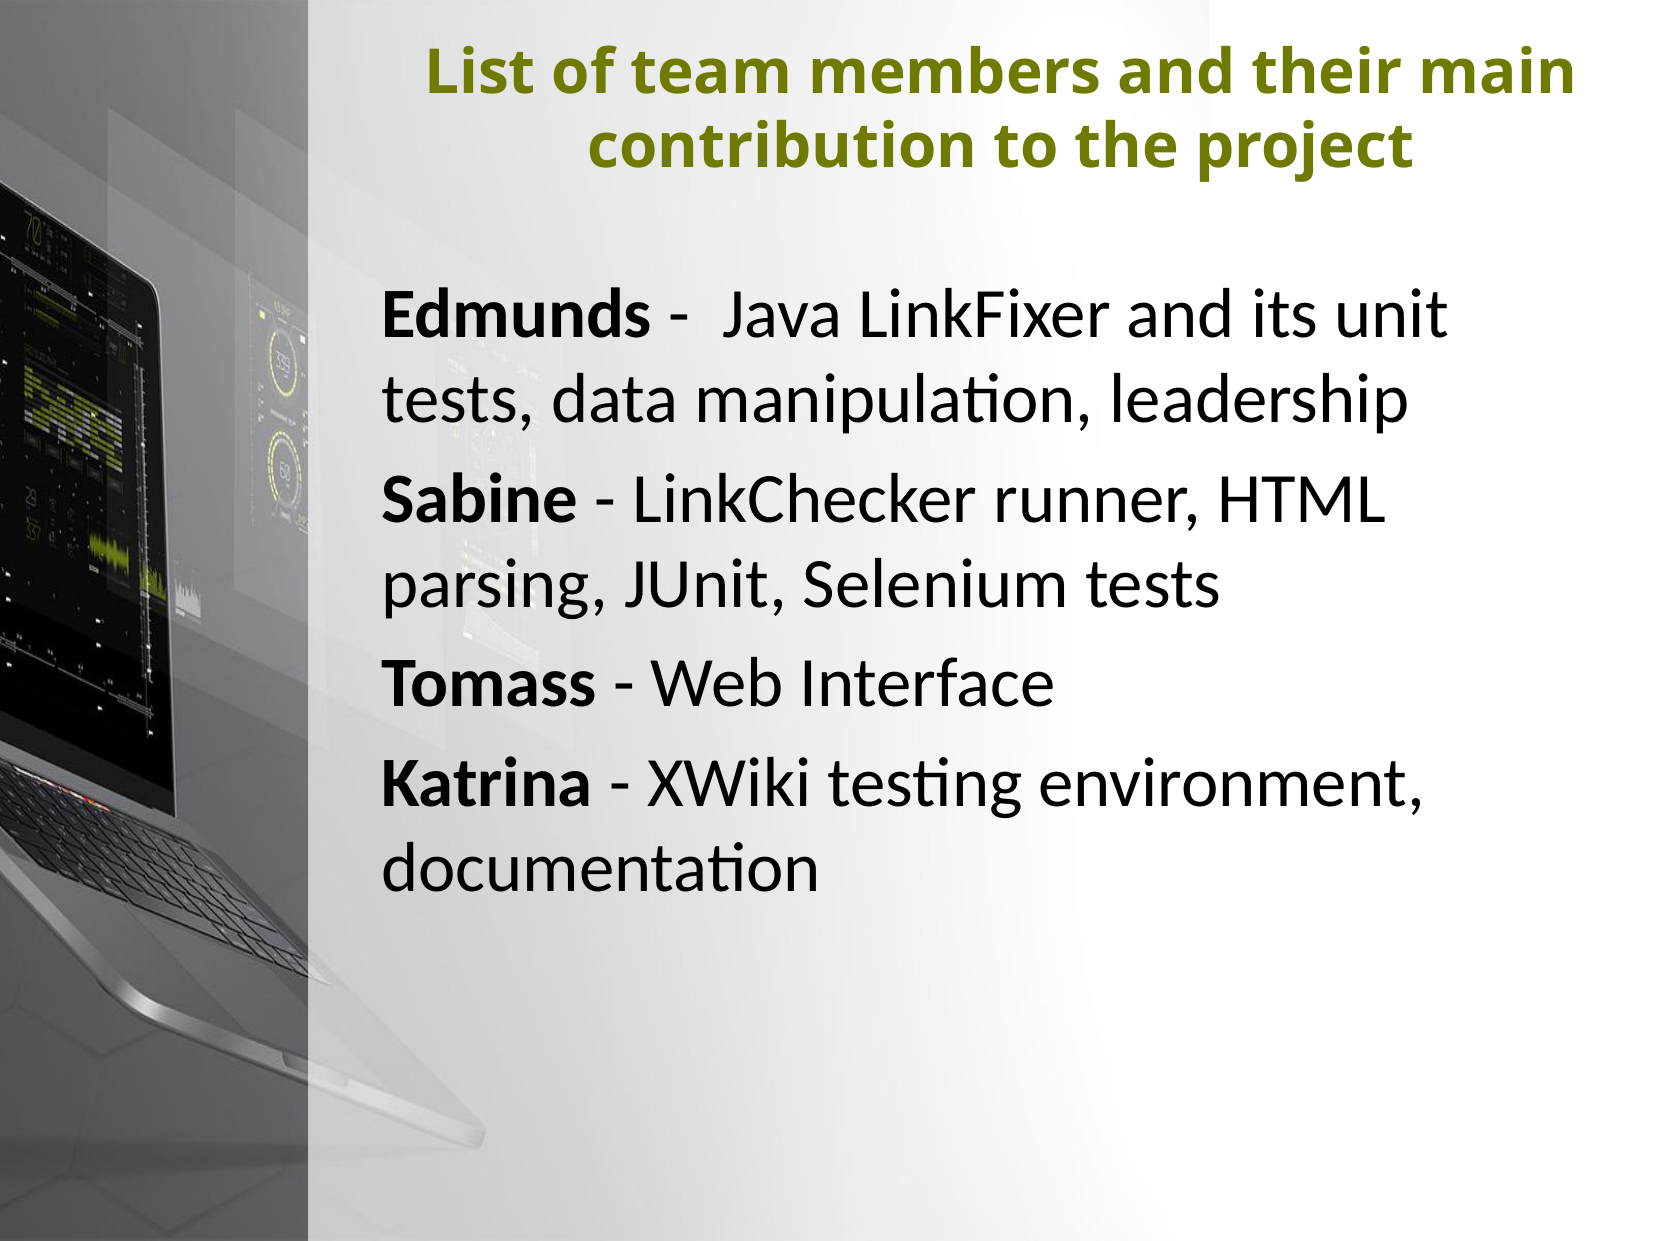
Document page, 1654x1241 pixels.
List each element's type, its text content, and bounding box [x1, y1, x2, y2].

list Edmunds - Java LinkFixer and its unit tests, data manipulation, leadership Sabine - LinkChecker runner, HTML parsing, JUnit, Selenium tests Tomass - Web Interface Katrina - XWiki testing environment, documentation [362, 257, 1588, 1131]
picture [0, 0, 1654, 1241]
text_box List of team members and their main contribution to the project [414, 44, 1588, 242]
